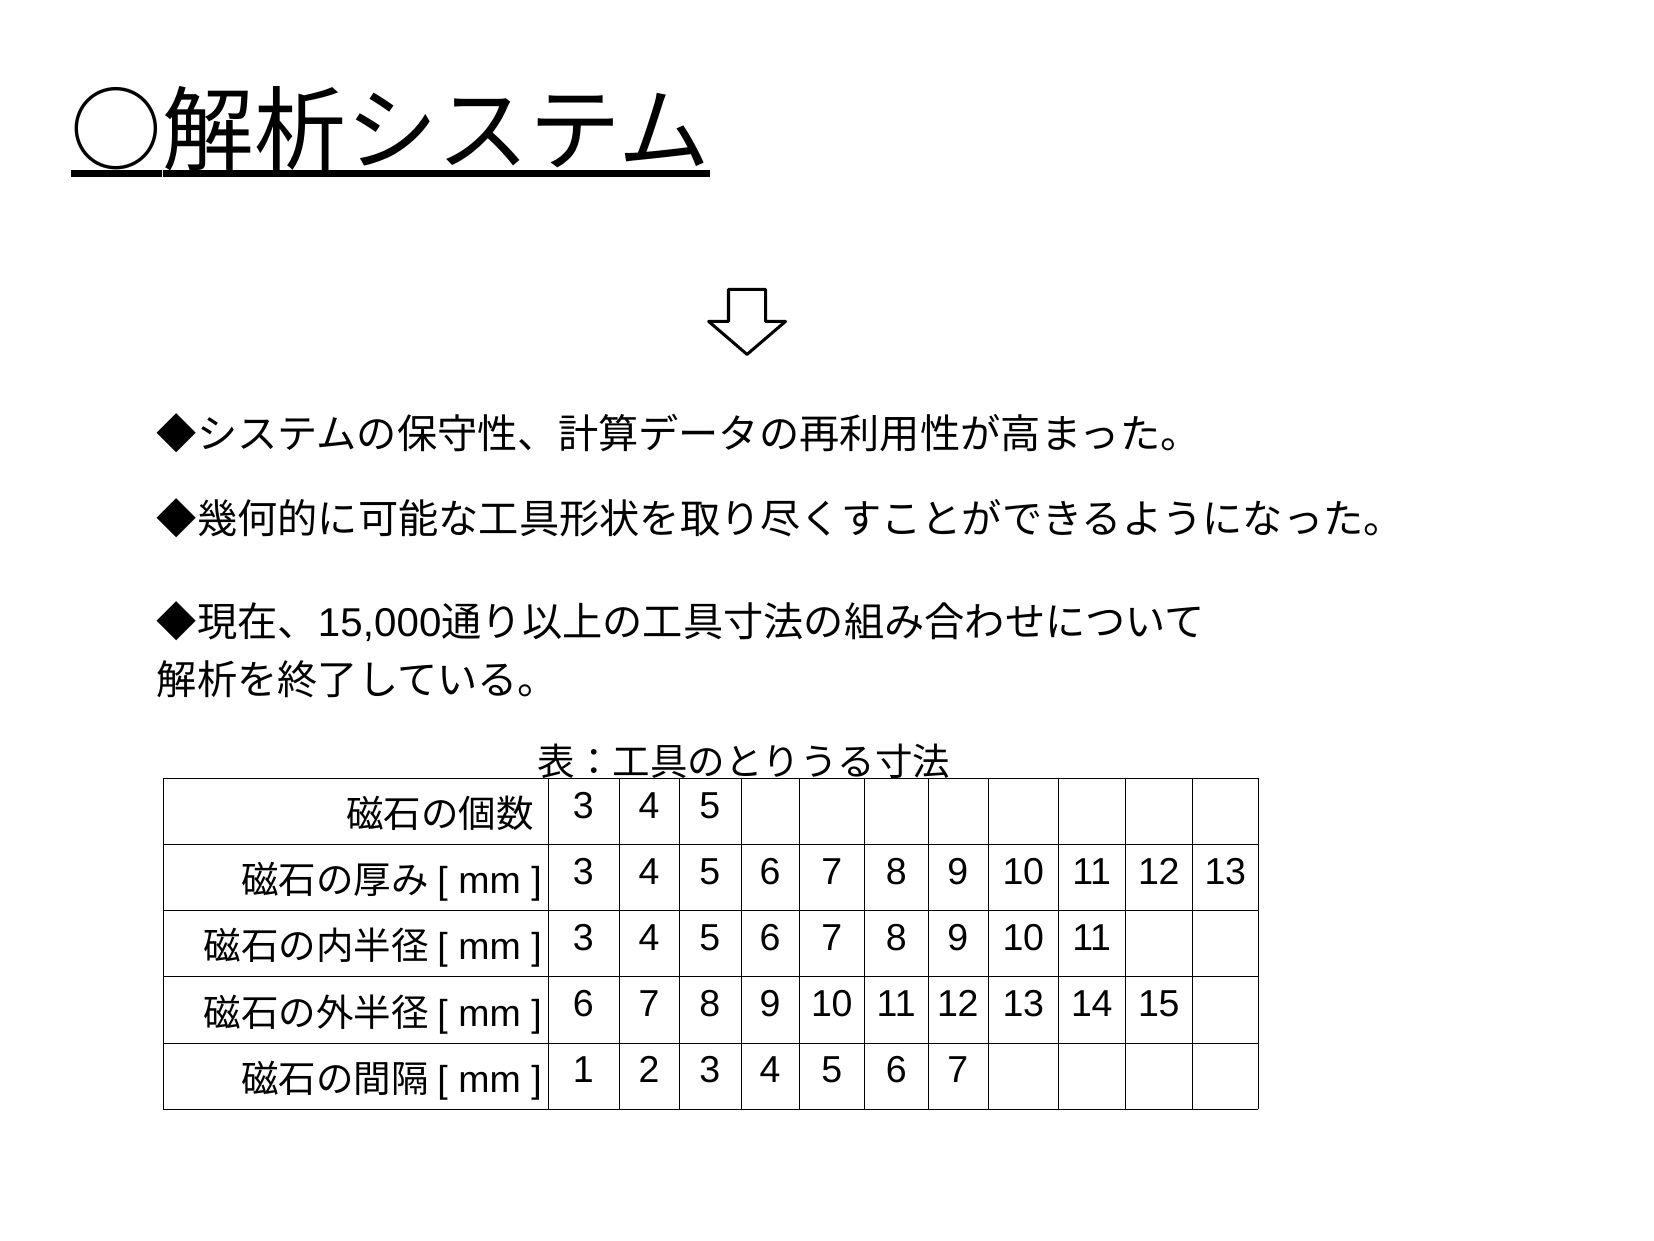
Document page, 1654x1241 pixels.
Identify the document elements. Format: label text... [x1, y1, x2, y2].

table_cell 4 [620, 911, 679, 976]
table_header [1193, 779, 1258, 844]
table_cell 5 [680, 845, 741, 910]
table_cell 3 [549, 845, 619, 910]
table_header [742, 779, 799, 844]
table_cell 11 [1059, 845, 1125, 910]
table_header [865, 779, 928, 844]
list 表：工具のとりうる寸法 [259, 732, 1158, 778]
table_cell 磁石の内半径 [ mm ] [164, 911, 548, 976]
table_header 3 [549, 779, 619, 844]
table_header [929, 779, 988, 844]
table_cell 8 [865, 911, 928, 976]
table_header 4 [620, 779, 679, 844]
table_cell 6 [549, 977, 619, 1043]
table_cell 3 [549, 911, 619, 976]
table_cell 13 [1193, 845, 1258, 910]
table_cell [1193, 1044, 1258, 1109]
table_cell 9 [929, 845, 988, 910]
table_cell 2 [620, 1044, 679, 1109]
table_cell 1 [549, 1044, 619, 1109]
table_cell 6 [742, 845, 799, 910]
table_cell 5 [800, 1044, 864, 1109]
table_cell 6 [742, 911, 799, 976]
table_cell 磁石の厚み [ mm ] [164, 845, 548, 910]
table_cell 7 [800, 845, 864, 910]
table_cell 11 [865, 977, 928, 1043]
table_cell 7 [620, 977, 679, 1043]
table_cell 6 [865, 1044, 928, 1109]
table_cell 10 [989, 911, 1058, 976]
table_cell 8 [865, 845, 928, 910]
table_cell 3 [680, 1044, 741, 1109]
table_cell 9 [742, 977, 799, 1043]
table_cell 11 [1059, 911, 1125, 976]
table_cell 12 [1126, 845, 1192, 910]
table_cell 磁石の間隔 [ mm ] [164, 1044, 548, 1109]
table_cell [1126, 911, 1192, 976]
table_cell 13 [989, 977, 1058, 1043]
table_cell 15 [1126, 977, 1192, 1043]
table_header [989, 779, 1058, 844]
table_header [1126, 779, 1192, 844]
table_cell 4 [742, 1044, 799, 1109]
table_header [1059, 779, 1125, 844]
table_cell [1193, 977, 1258, 1043]
list ◆システムの保守性、計算データの再利用性が高まった。 ◆幾何的に可能な工具形状を取り尽くすことができるようになった。 ◆現在、15,000通り以上の工具寸法の組み合わせについて 解析を終了している。 [94, 401, 1619, 709]
table_header 5 [680, 779, 741, 844]
table_cell [1126, 1044, 1192, 1109]
table_cell 9 [929, 911, 988, 976]
table_header [800, 779, 864, 844]
table_cell [1193, 911, 1258, 976]
table_cell [1059, 1044, 1125, 1109]
table_cell 10 [989, 845, 1058, 910]
table_cell 5 [680, 911, 741, 976]
table_cell [989, 1044, 1058, 1109]
table_cell 7 [800, 911, 864, 976]
table_cell 磁石の外半径 [ mm ] [164, 977, 548, 1043]
table_cell 12 [929, 977, 988, 1043]
title ○解析システム [70, 19, 1559, 227]
table_cell 7 [929, 1044, 988, 1109]
table_cell 10 [800, 977, 864, 1043]
table_cell 8 [680, 977, 741, 1043]
table_cell 14 [1059, 977, 1125, 1043]
table_cell 4 [620, 845, 679, 910]
table_header 磁石の個数 [164, 779, 548, 844]
